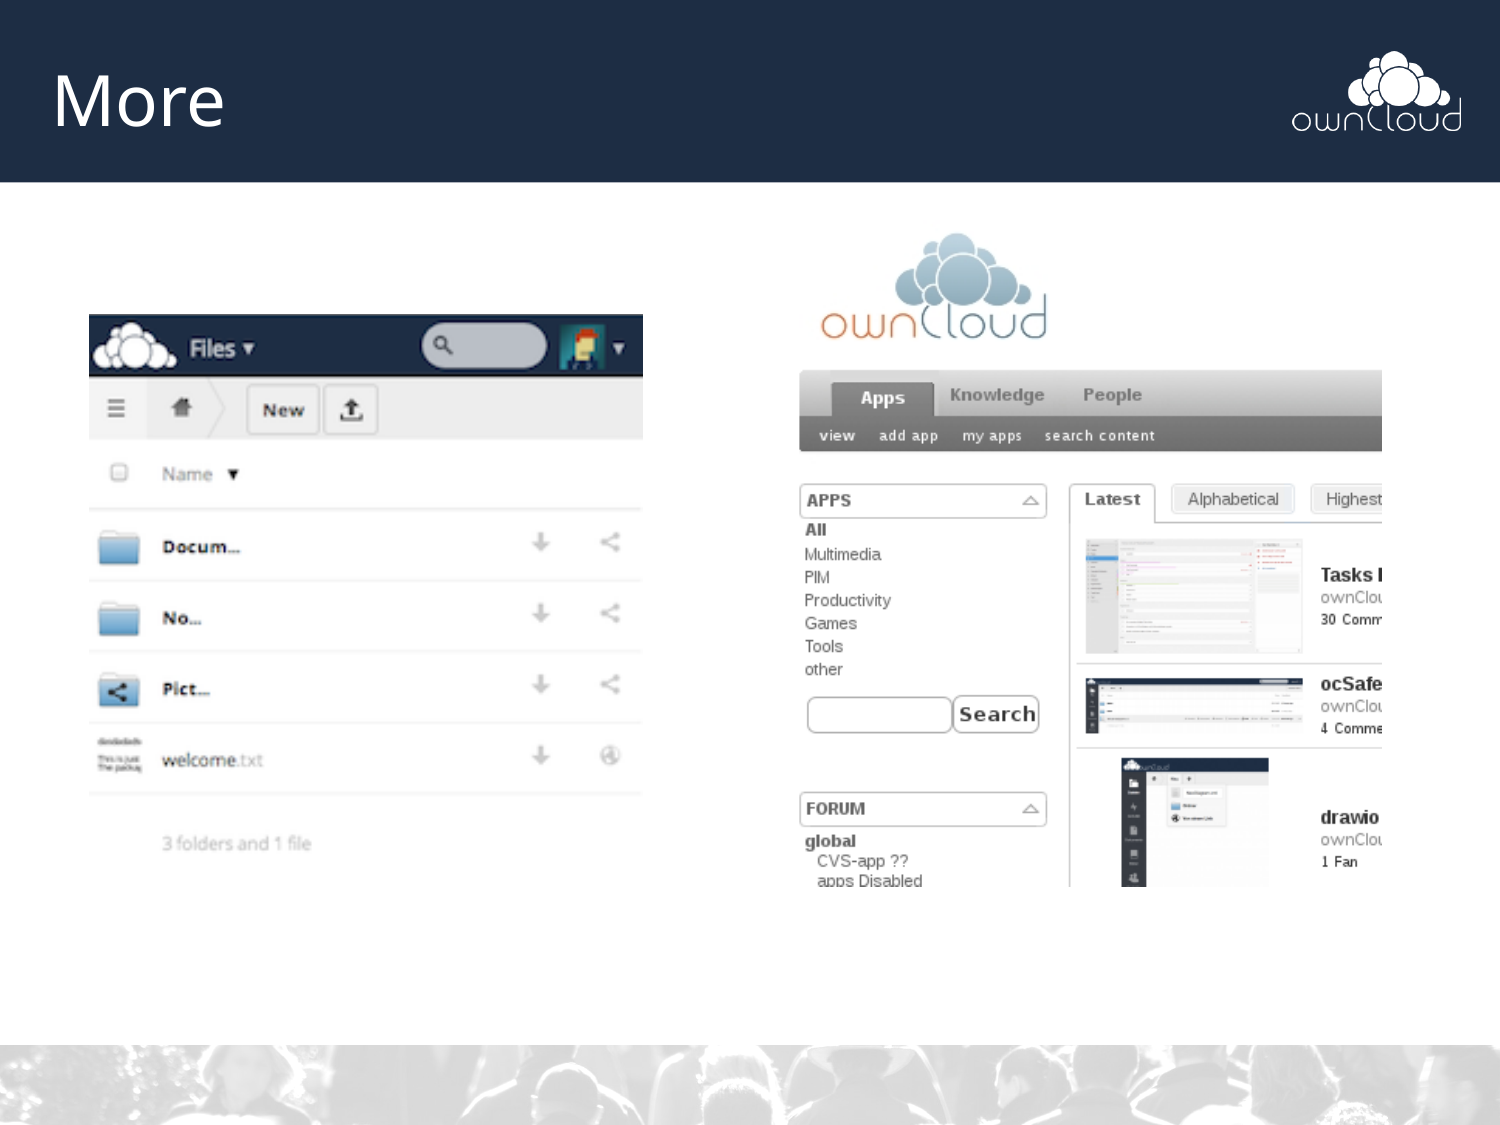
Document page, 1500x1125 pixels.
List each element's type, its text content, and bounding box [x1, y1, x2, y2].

picture [0, 1045, 1500, 1125]
picture [89, 314, 643, 887]
picture [795, 220, 1382, 887]
text_box More [36, 0, 1250, 199]
picture [1292, 51, 1461, 131]
